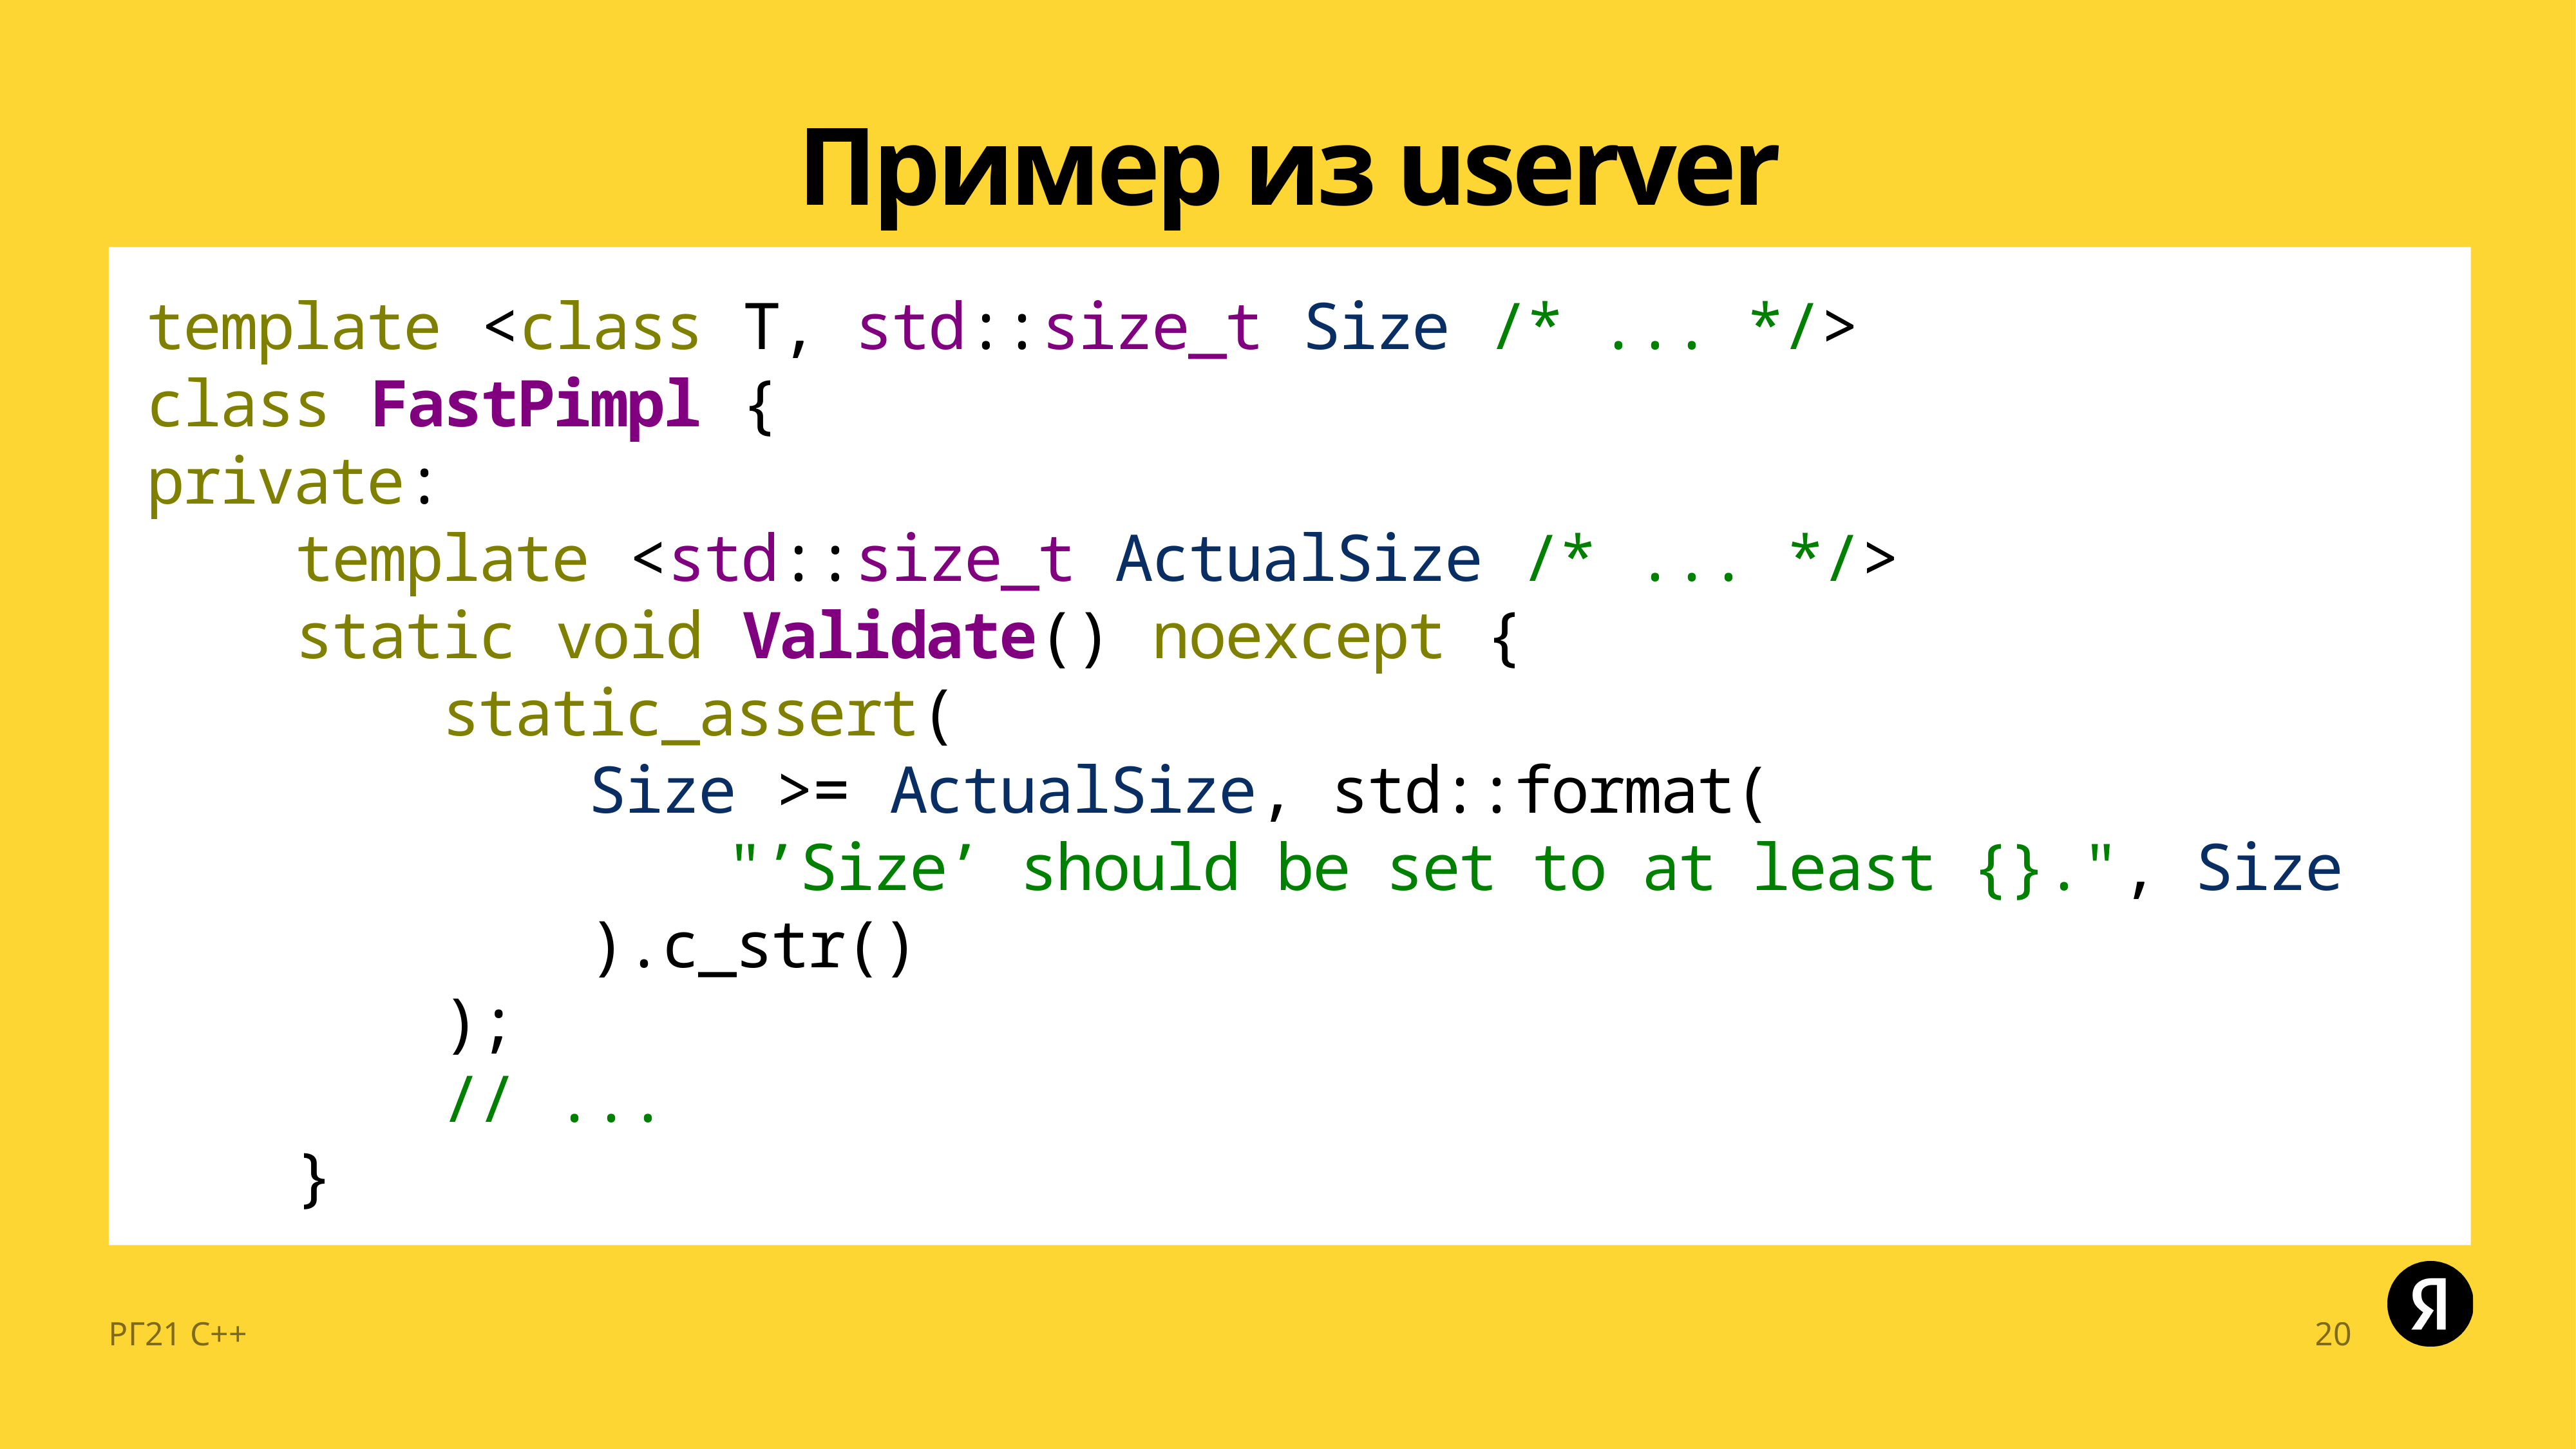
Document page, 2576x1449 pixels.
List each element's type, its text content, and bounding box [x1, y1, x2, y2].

list template <class T, std::size_t Size /* ... */> class FastPimpl { private: template <std::size_t ActualSize /* ... */> static void Validate() noexcept { static_assert( Size >= ActualSize, std::format( "’Size’ should be set to at least {}.", Size ).c_str() ); // ... } [108, 247, 2471, 1245]
picture [2387, 1261, 2474, 1347]
title Пример из userver [106, 101, 2473, 228]
